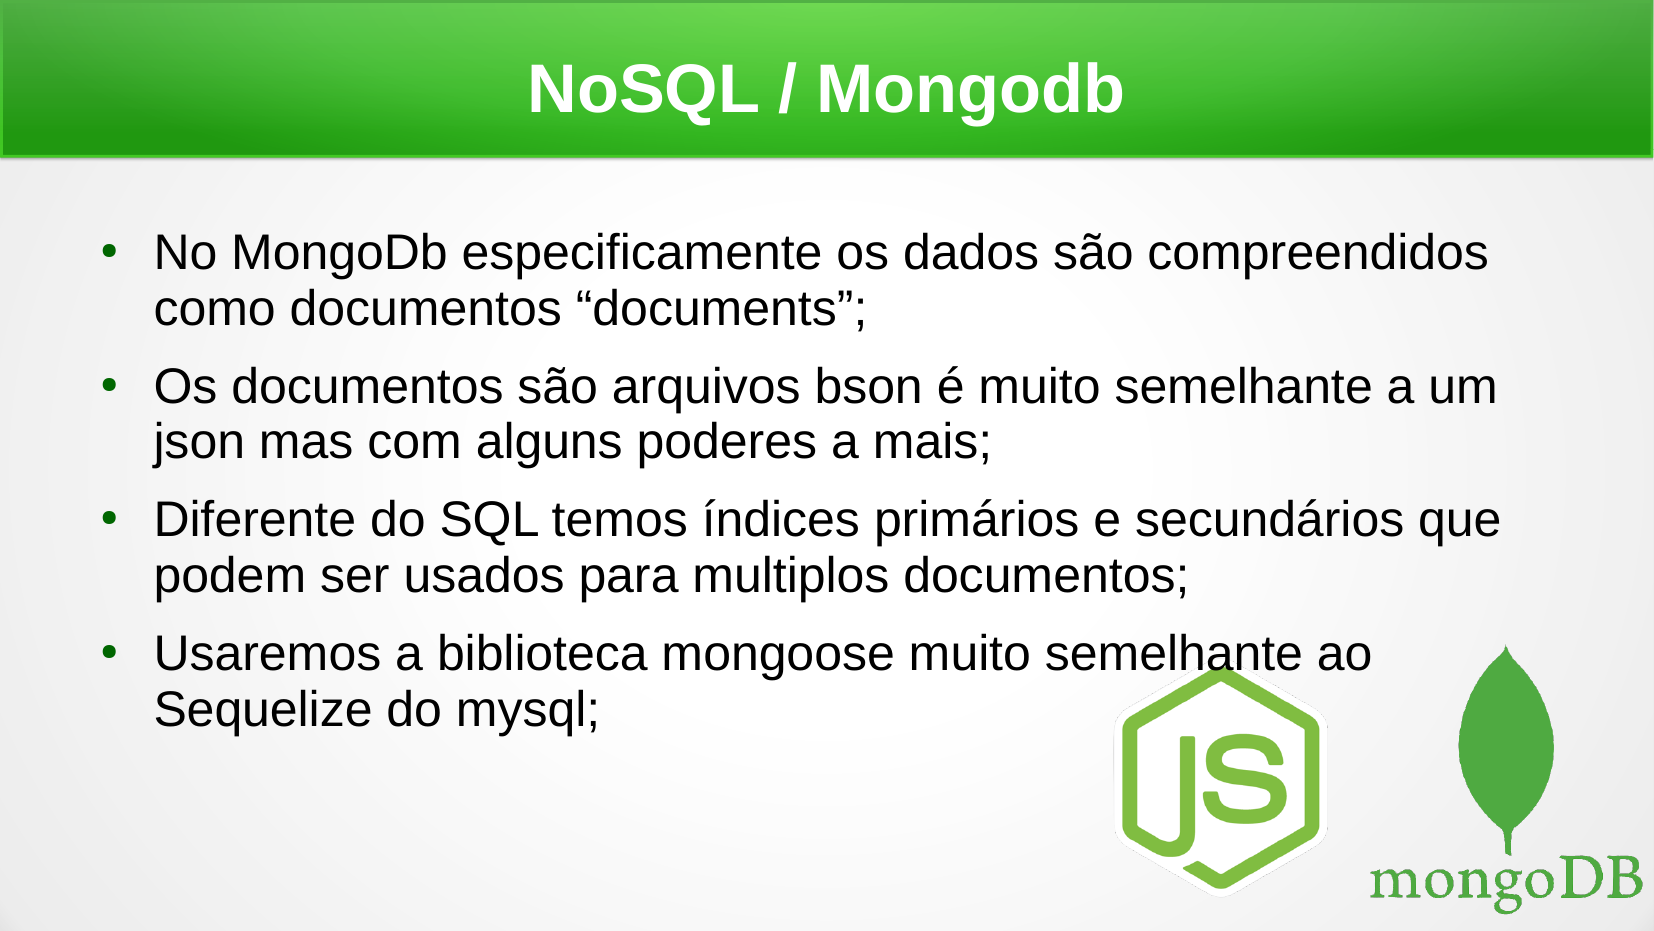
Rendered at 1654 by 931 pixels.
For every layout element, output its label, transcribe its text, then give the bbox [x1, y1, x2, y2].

list No MongoDb especificamente os dados são compreendidos como documentos “documents”; Os documentos são arquivos bson é muito semelhante a um json mas com alguns poderes a mais; Diferente do SQL temos índices primários e secundários que podem ser usados para multiplos documentos; Usaremos a biblioteca mongoose muito semelhante ao Sequelize do mysql; [82, 224, 1571, 764]
picture [1053, 637, 1648, 931]
title NoSQL / Mongodb [82, 35, 1571, 142]
